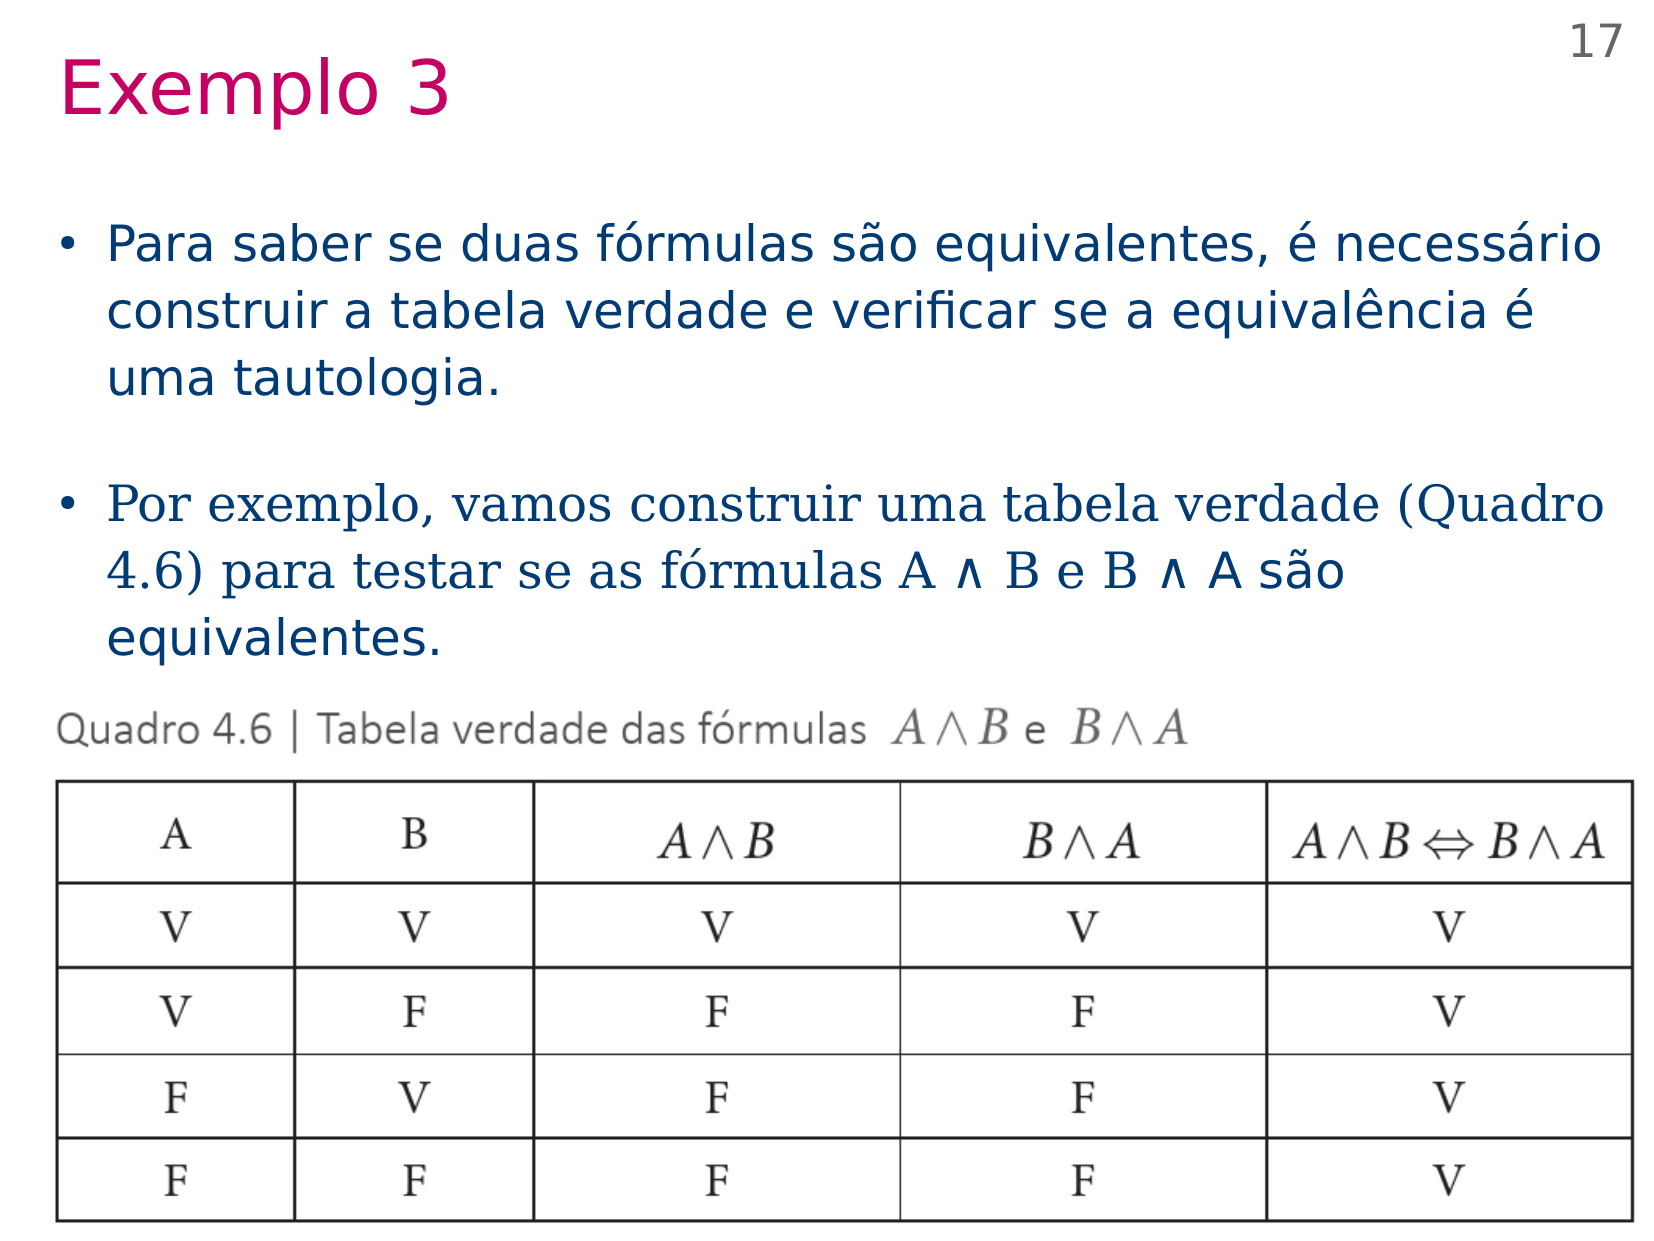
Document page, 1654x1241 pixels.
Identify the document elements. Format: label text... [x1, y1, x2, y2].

title Exemplo 3 [59, 29, 1625, 148]
list Para saber se duas fórmulas são equivalentes, é necessário construir a tabela verdade e verificar se a equivalência é uma tautologia. Por exemplo, vamos construir uma tabela verdade (Quadro 4.6) para testar se as fórmulas A ∧ B e B ∧ A são equivalentes. [59, 206, 1625, 705]
picture [48, 705, 1639, 1229]
